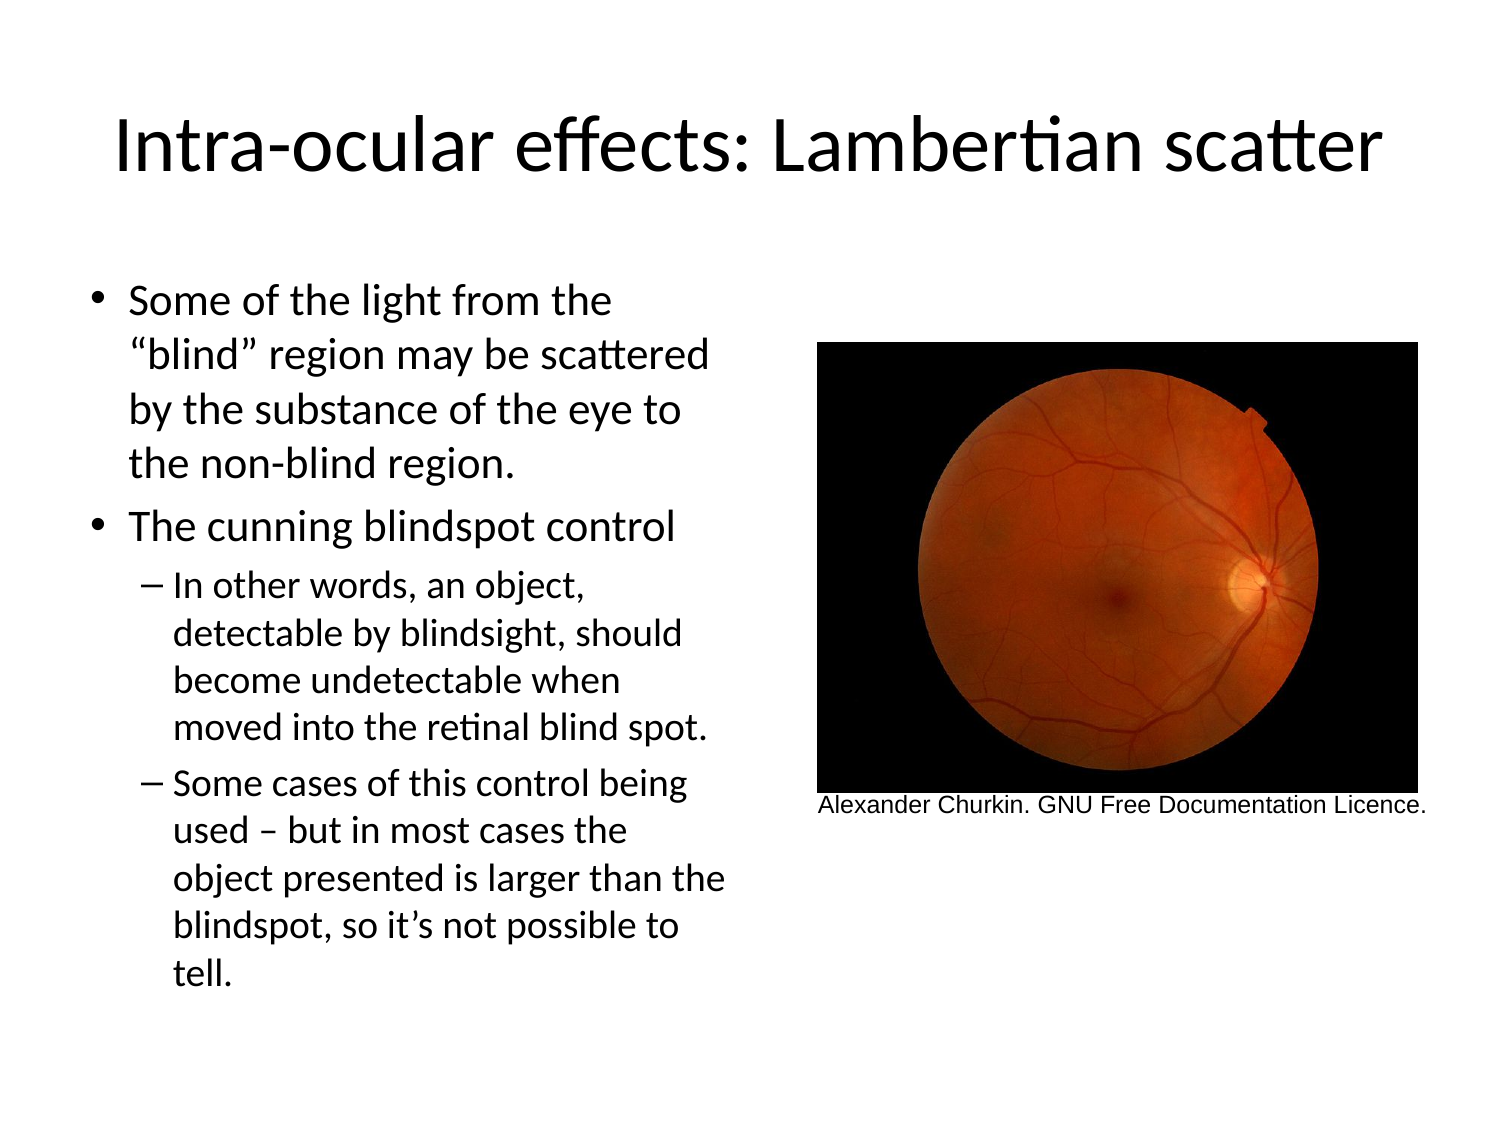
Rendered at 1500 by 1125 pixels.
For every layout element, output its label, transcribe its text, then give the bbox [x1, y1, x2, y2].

list Some of the light from the “blind” region may be scattered by the substance of the eye to the non-blind region. The cunning blindspot control In other words, an object, detectable by blindsight, should become undetectable when moved into the retinal blind spot. Some cases of this control being used – but in most cases the object presented is larger than the blindspot, so it’s not possible to tell. [75, 262, 750, 1005]
picture [817, 342, 1418, 783]
text_box Alexander Churkin. GNU Free Documentation Licence. [803, 783, 1477, 827]
title Intra-ocular effects: Lambertian scatter [75, 45, 1425, 233]
